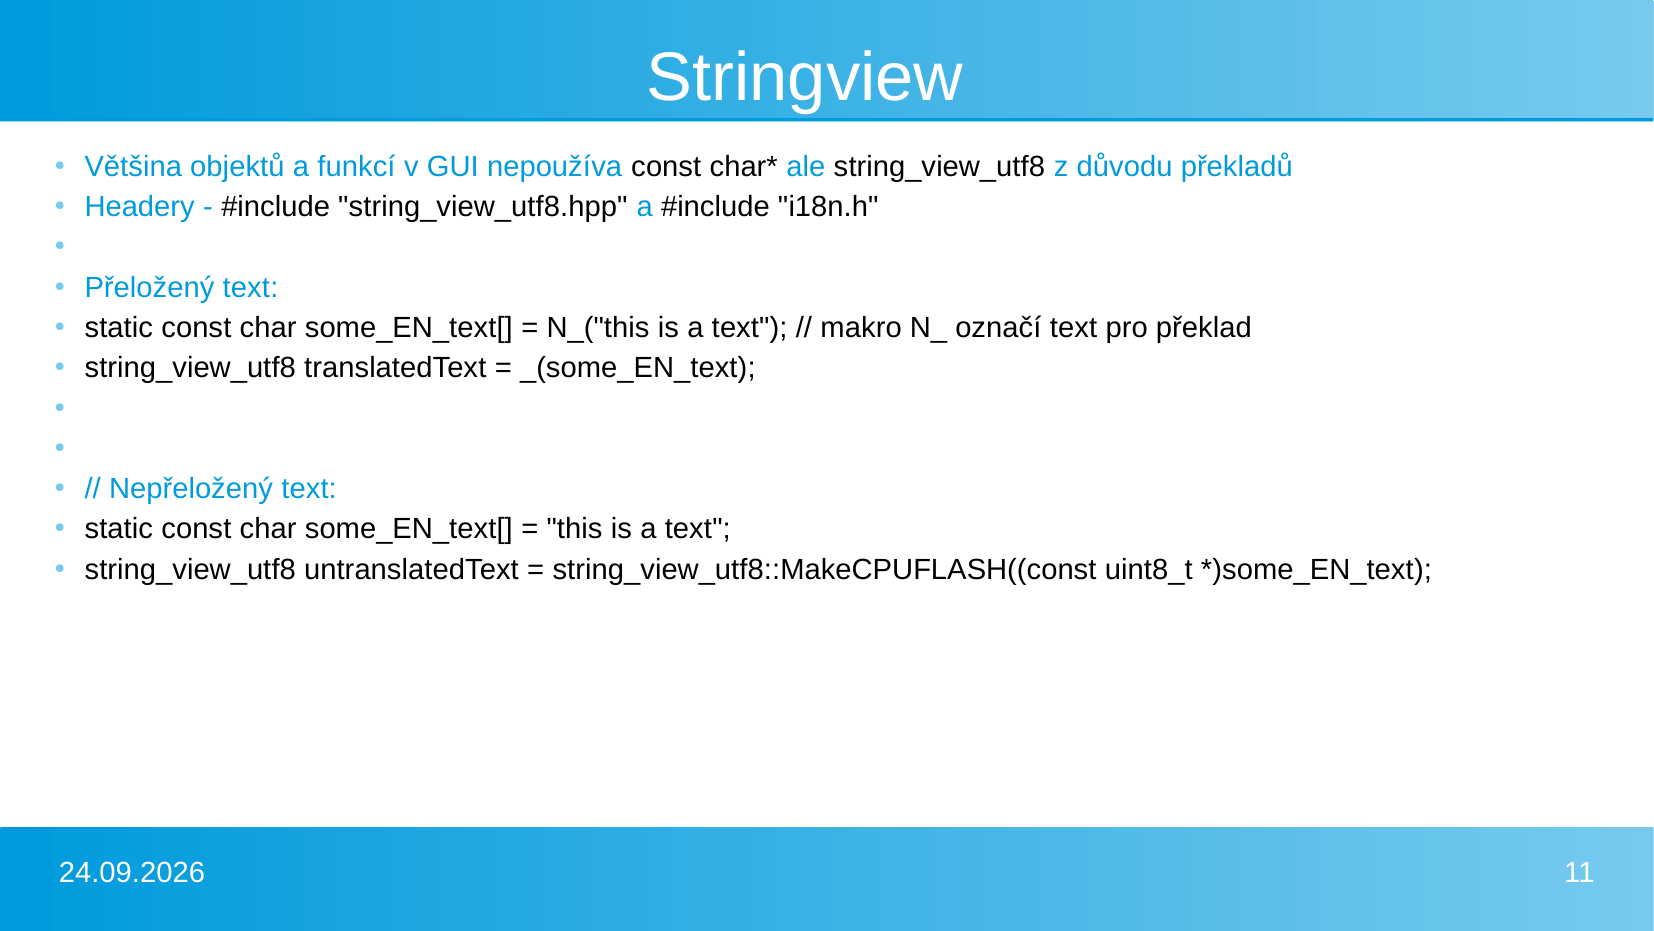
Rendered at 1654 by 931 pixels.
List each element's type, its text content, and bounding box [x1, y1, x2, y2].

list Většina objektů a funkcí v GUI nepoužíva const char* ale string_view_utf8 z důvodu překladů Headery - #include "string_view_utf8.hpp" a #include "i18n.h" Přeložený text: static const char some_EN_text[] = N_("this is a text"); // makro N_ označí text pro překlad string_view_utf8 translatedText = _(some_EN_text); // Nepřeložený text: static const char some_EN_text[] = "this is a text"; string_view_utf8 untranslatedText = string_view_utf8::MakeCPUFLASH((const uint8_t *)some_EN_text); [39, 150, 1611, 751]
title Stringview [37, 37, 1573, 116]
